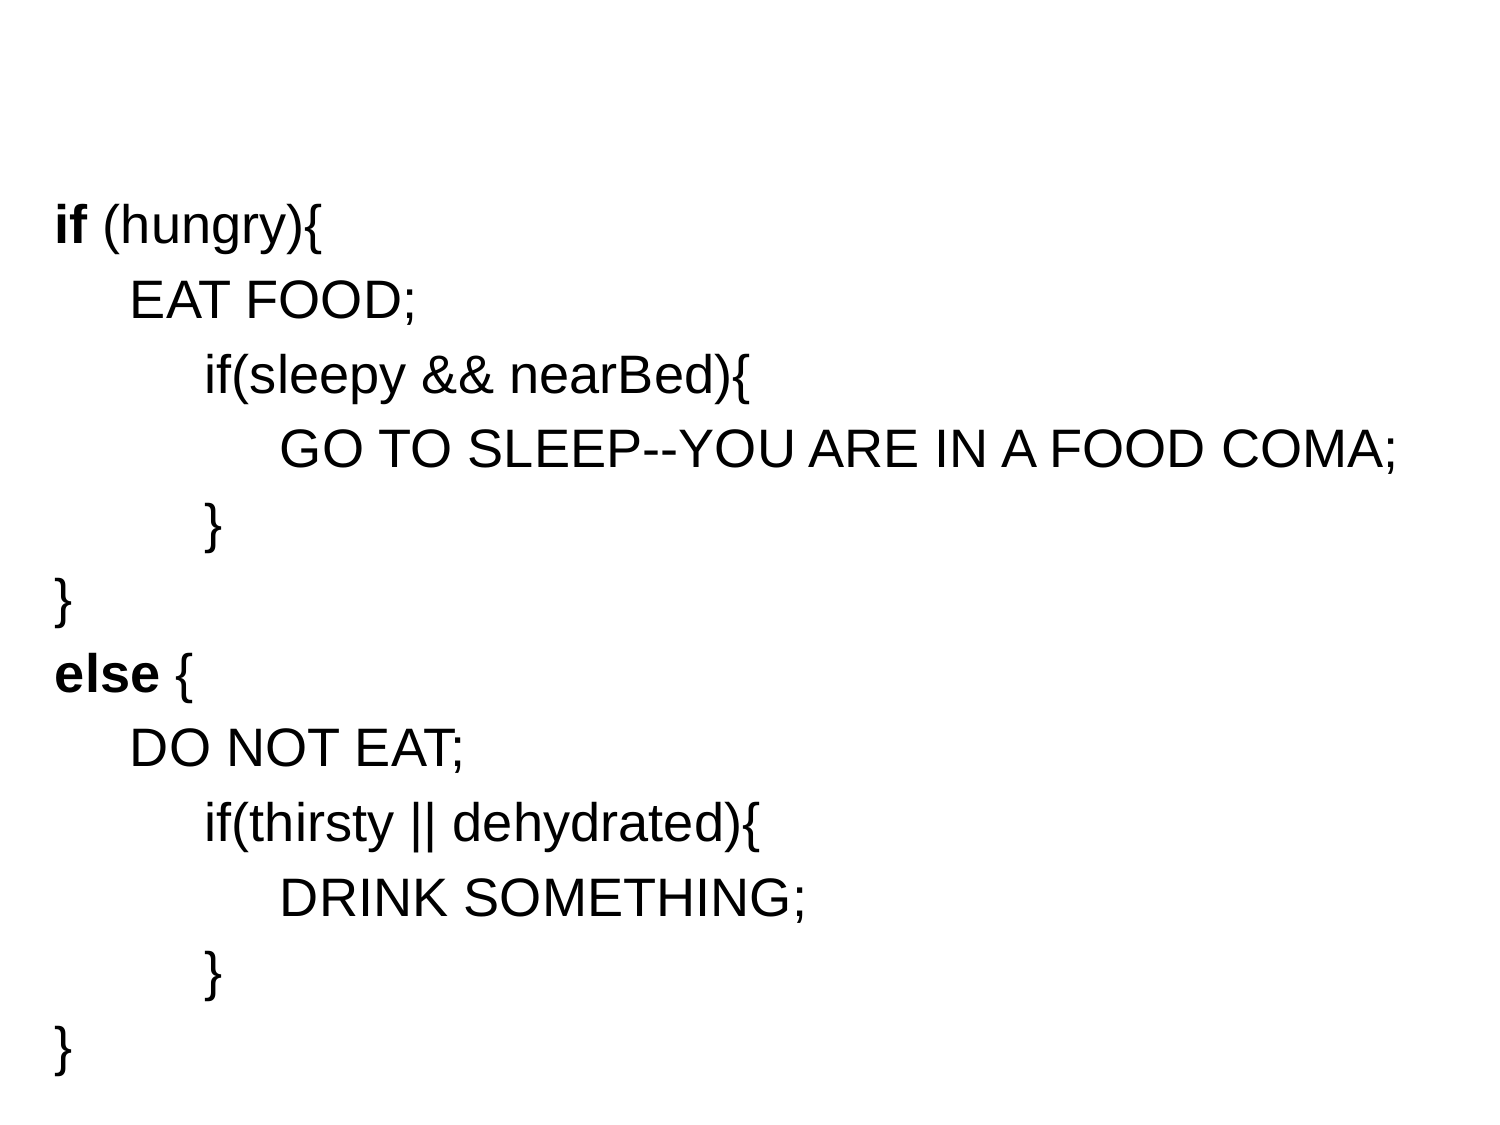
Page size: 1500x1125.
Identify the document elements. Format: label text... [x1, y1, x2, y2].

text_box if (hungry){ EAT FOOD; if(sleepy && nearBed){ GO TO SLEEP--YOU ARE IN A FOOD COMA; } } else { DO NOT EAT; if(thirsty || dehydrated){ DRINK SOMETHING; } } [40, 164, 1455, 980]
